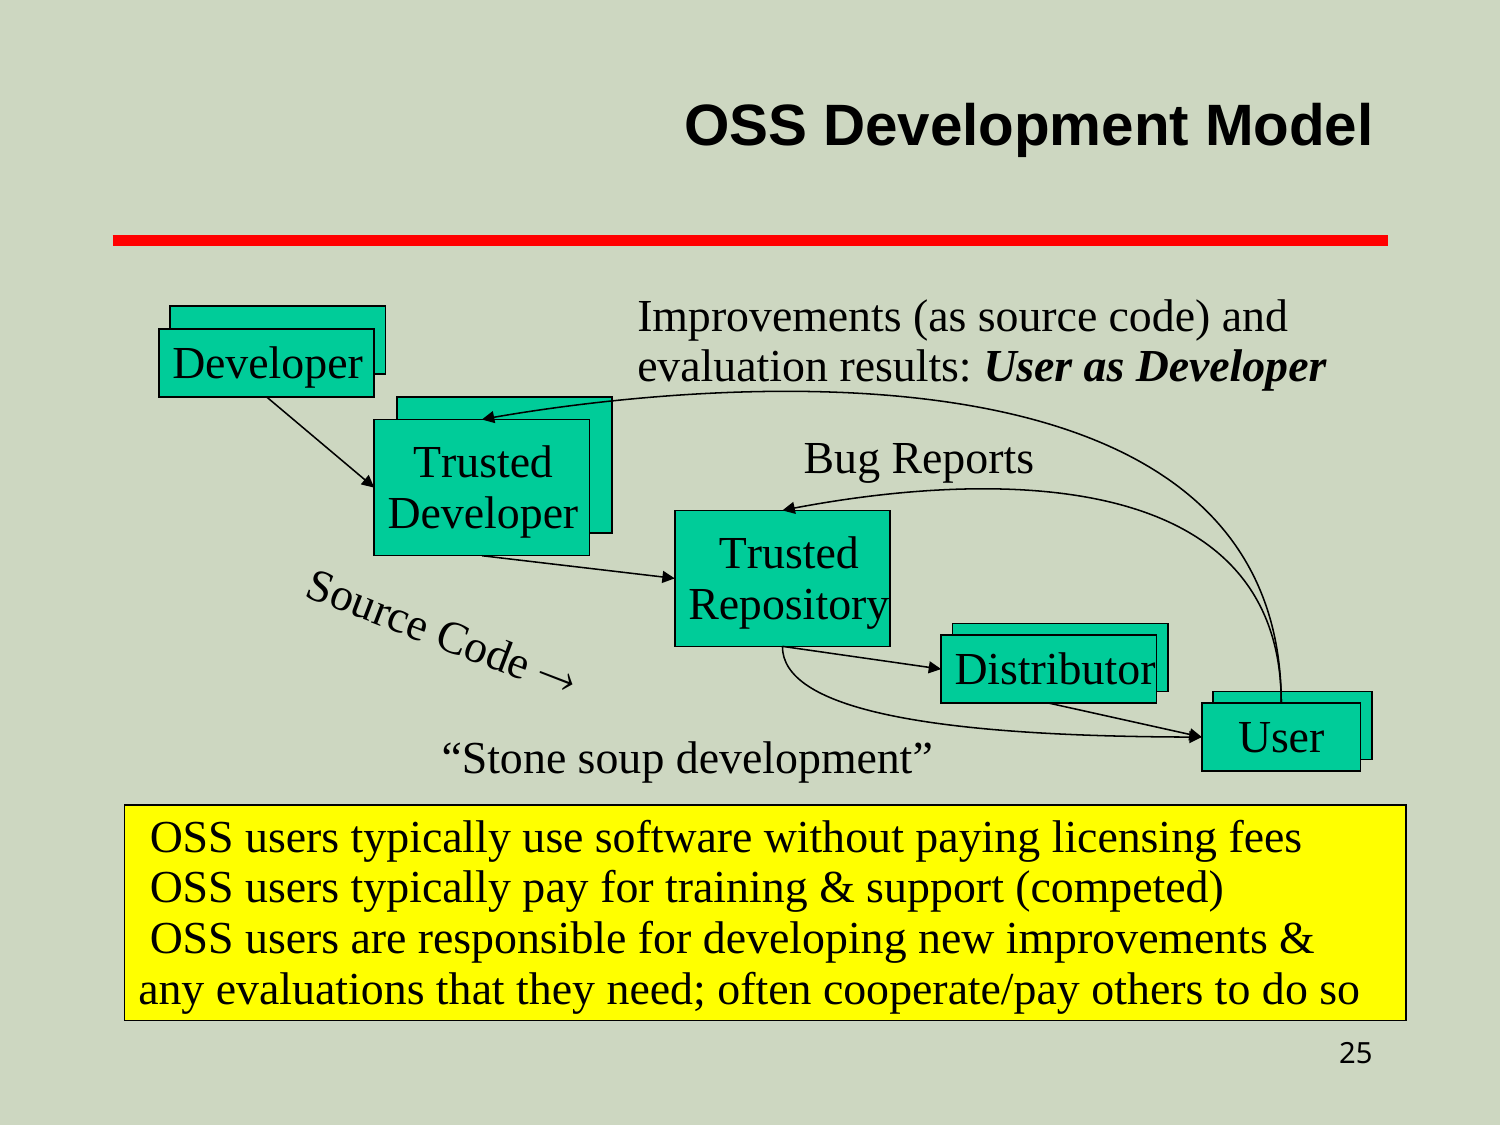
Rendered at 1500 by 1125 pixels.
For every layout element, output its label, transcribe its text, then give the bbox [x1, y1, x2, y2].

text_box User [1201, 703, 1361, 772]
text_box Distributor [941, 635, 1157, 704]
text_box Developer [158, 328, 375, 397]
text_box OSS users typically use software without paying licensing fees OSS users typically pay for training & support (competed) OSS users are responsible for developing new improvements & any evaluations that they need; often cooperate/pay others to do so [124, 805, 1406, 1021]
text_box [590, 403, 613, 534]
text_box Trusted Developer [374, 419, 590, 556]
text_box “Stone soup development” [428, 725, 947, 791]
text_box [396, 396, 613, 419]
text_box Source Code  [285, 547, 600, 720]
text_box Improvements (as source code) and evaluation results: User as Developer [623, 283, 1361, 399]
text_box Trusted Repository [674, 510, 891, 647]
title OSS Development Model [337, 85, 1388, 224]
text_box Bug Reports [790, 425, 1048, 491]
